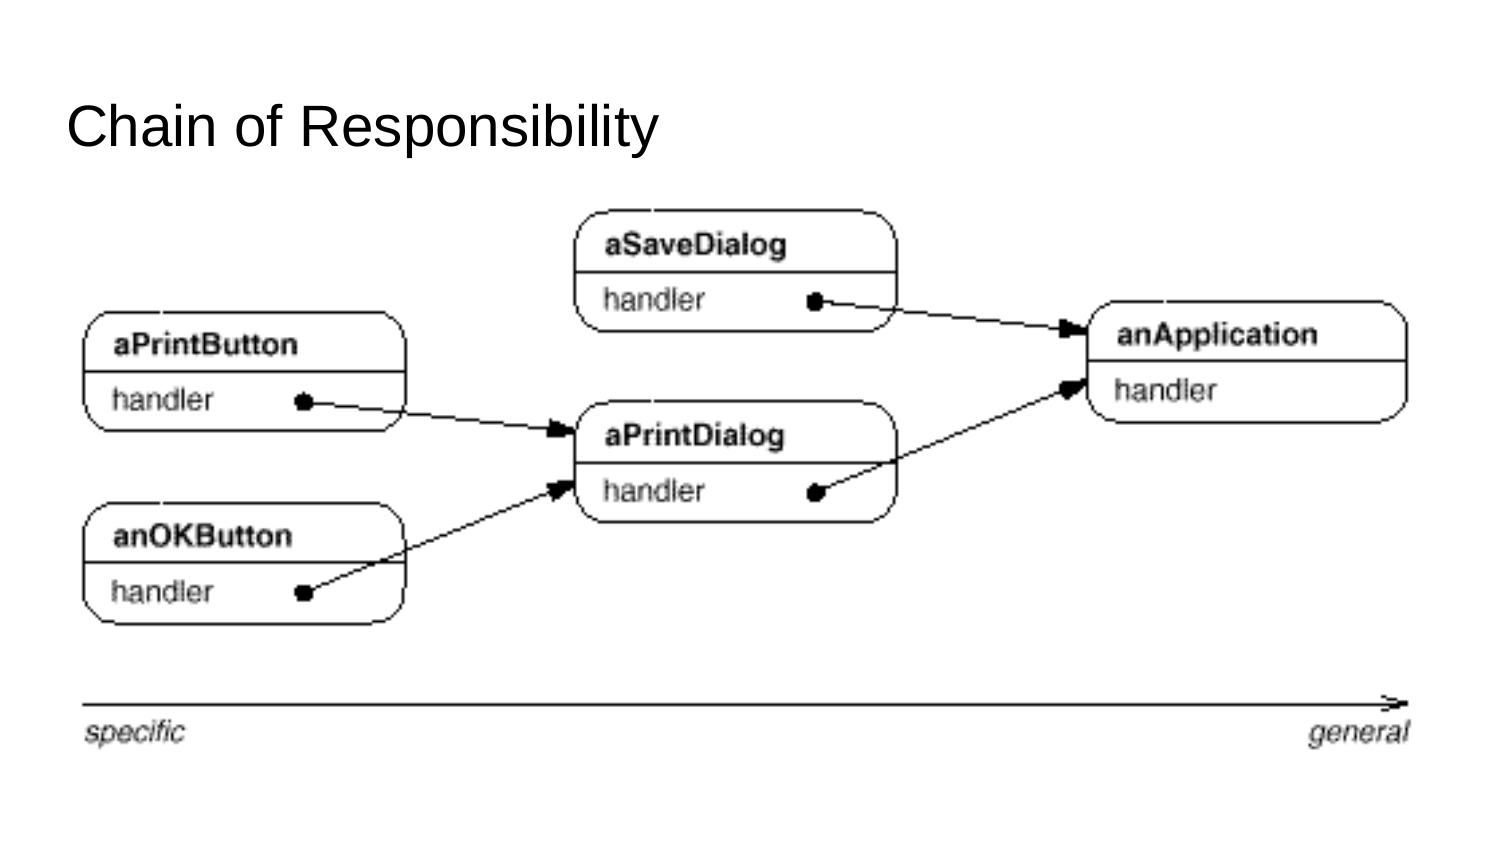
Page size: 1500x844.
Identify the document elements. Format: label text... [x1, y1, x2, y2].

picture [51, 191, 1449, 809]
title Chain of Responsibility [51, 72, 1449, 167]
